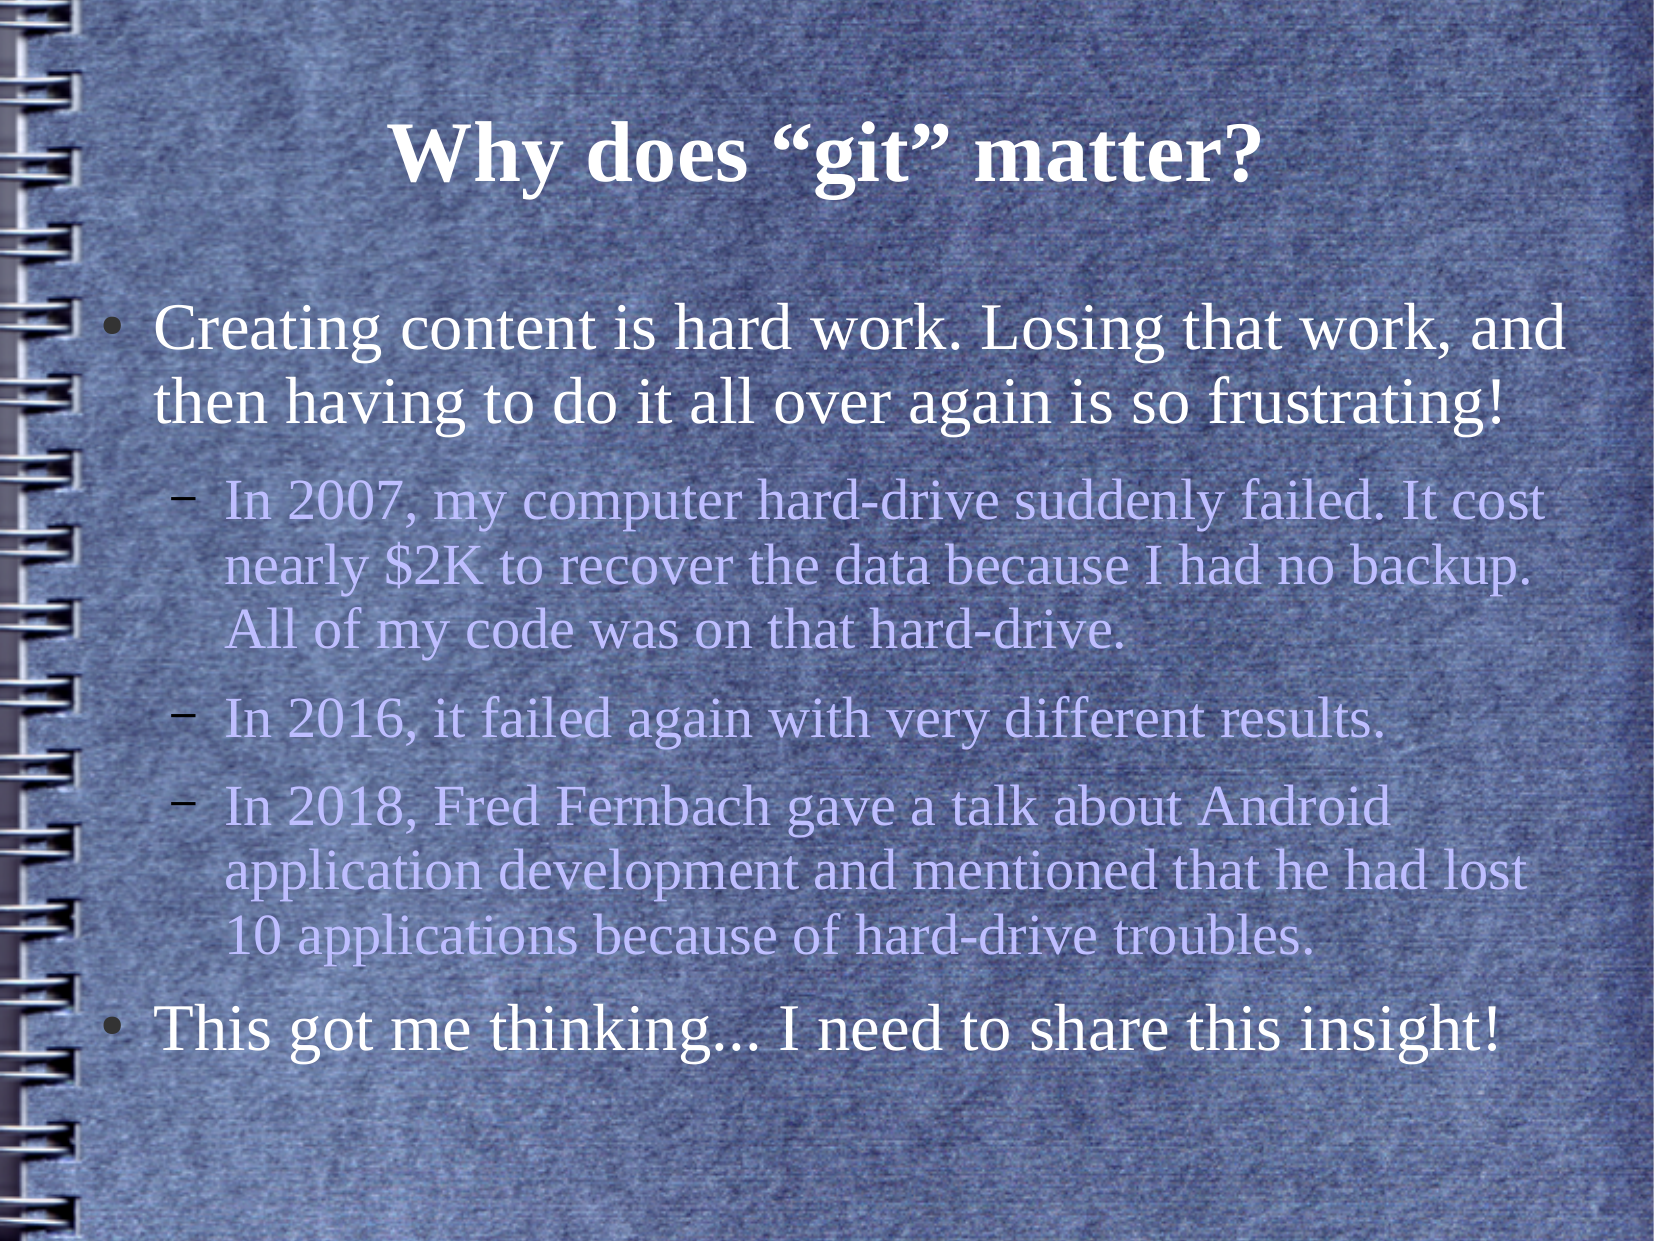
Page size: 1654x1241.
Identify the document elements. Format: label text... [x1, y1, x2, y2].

title Why does “git” matter? [82, 49, 1571, 257]
picture [0, 0, 1654, 1241]
list Creating content is hard work. Losing that work, and then having to do it all over again is so frustrating! In 2007, my computer hard-drive suddenly failed. It cost nearly $2K to recover the data because I had no backup. All of my code was on that hard-drive. In 2016, it failed again with very different results. In 2018, Fred Fernbach gave a talk about Android application development and mentioned that he had lost 10 applications because of hard-drive troubles. This got me thinking... I need to share this insight! [82, 290, 1571, 1109]
